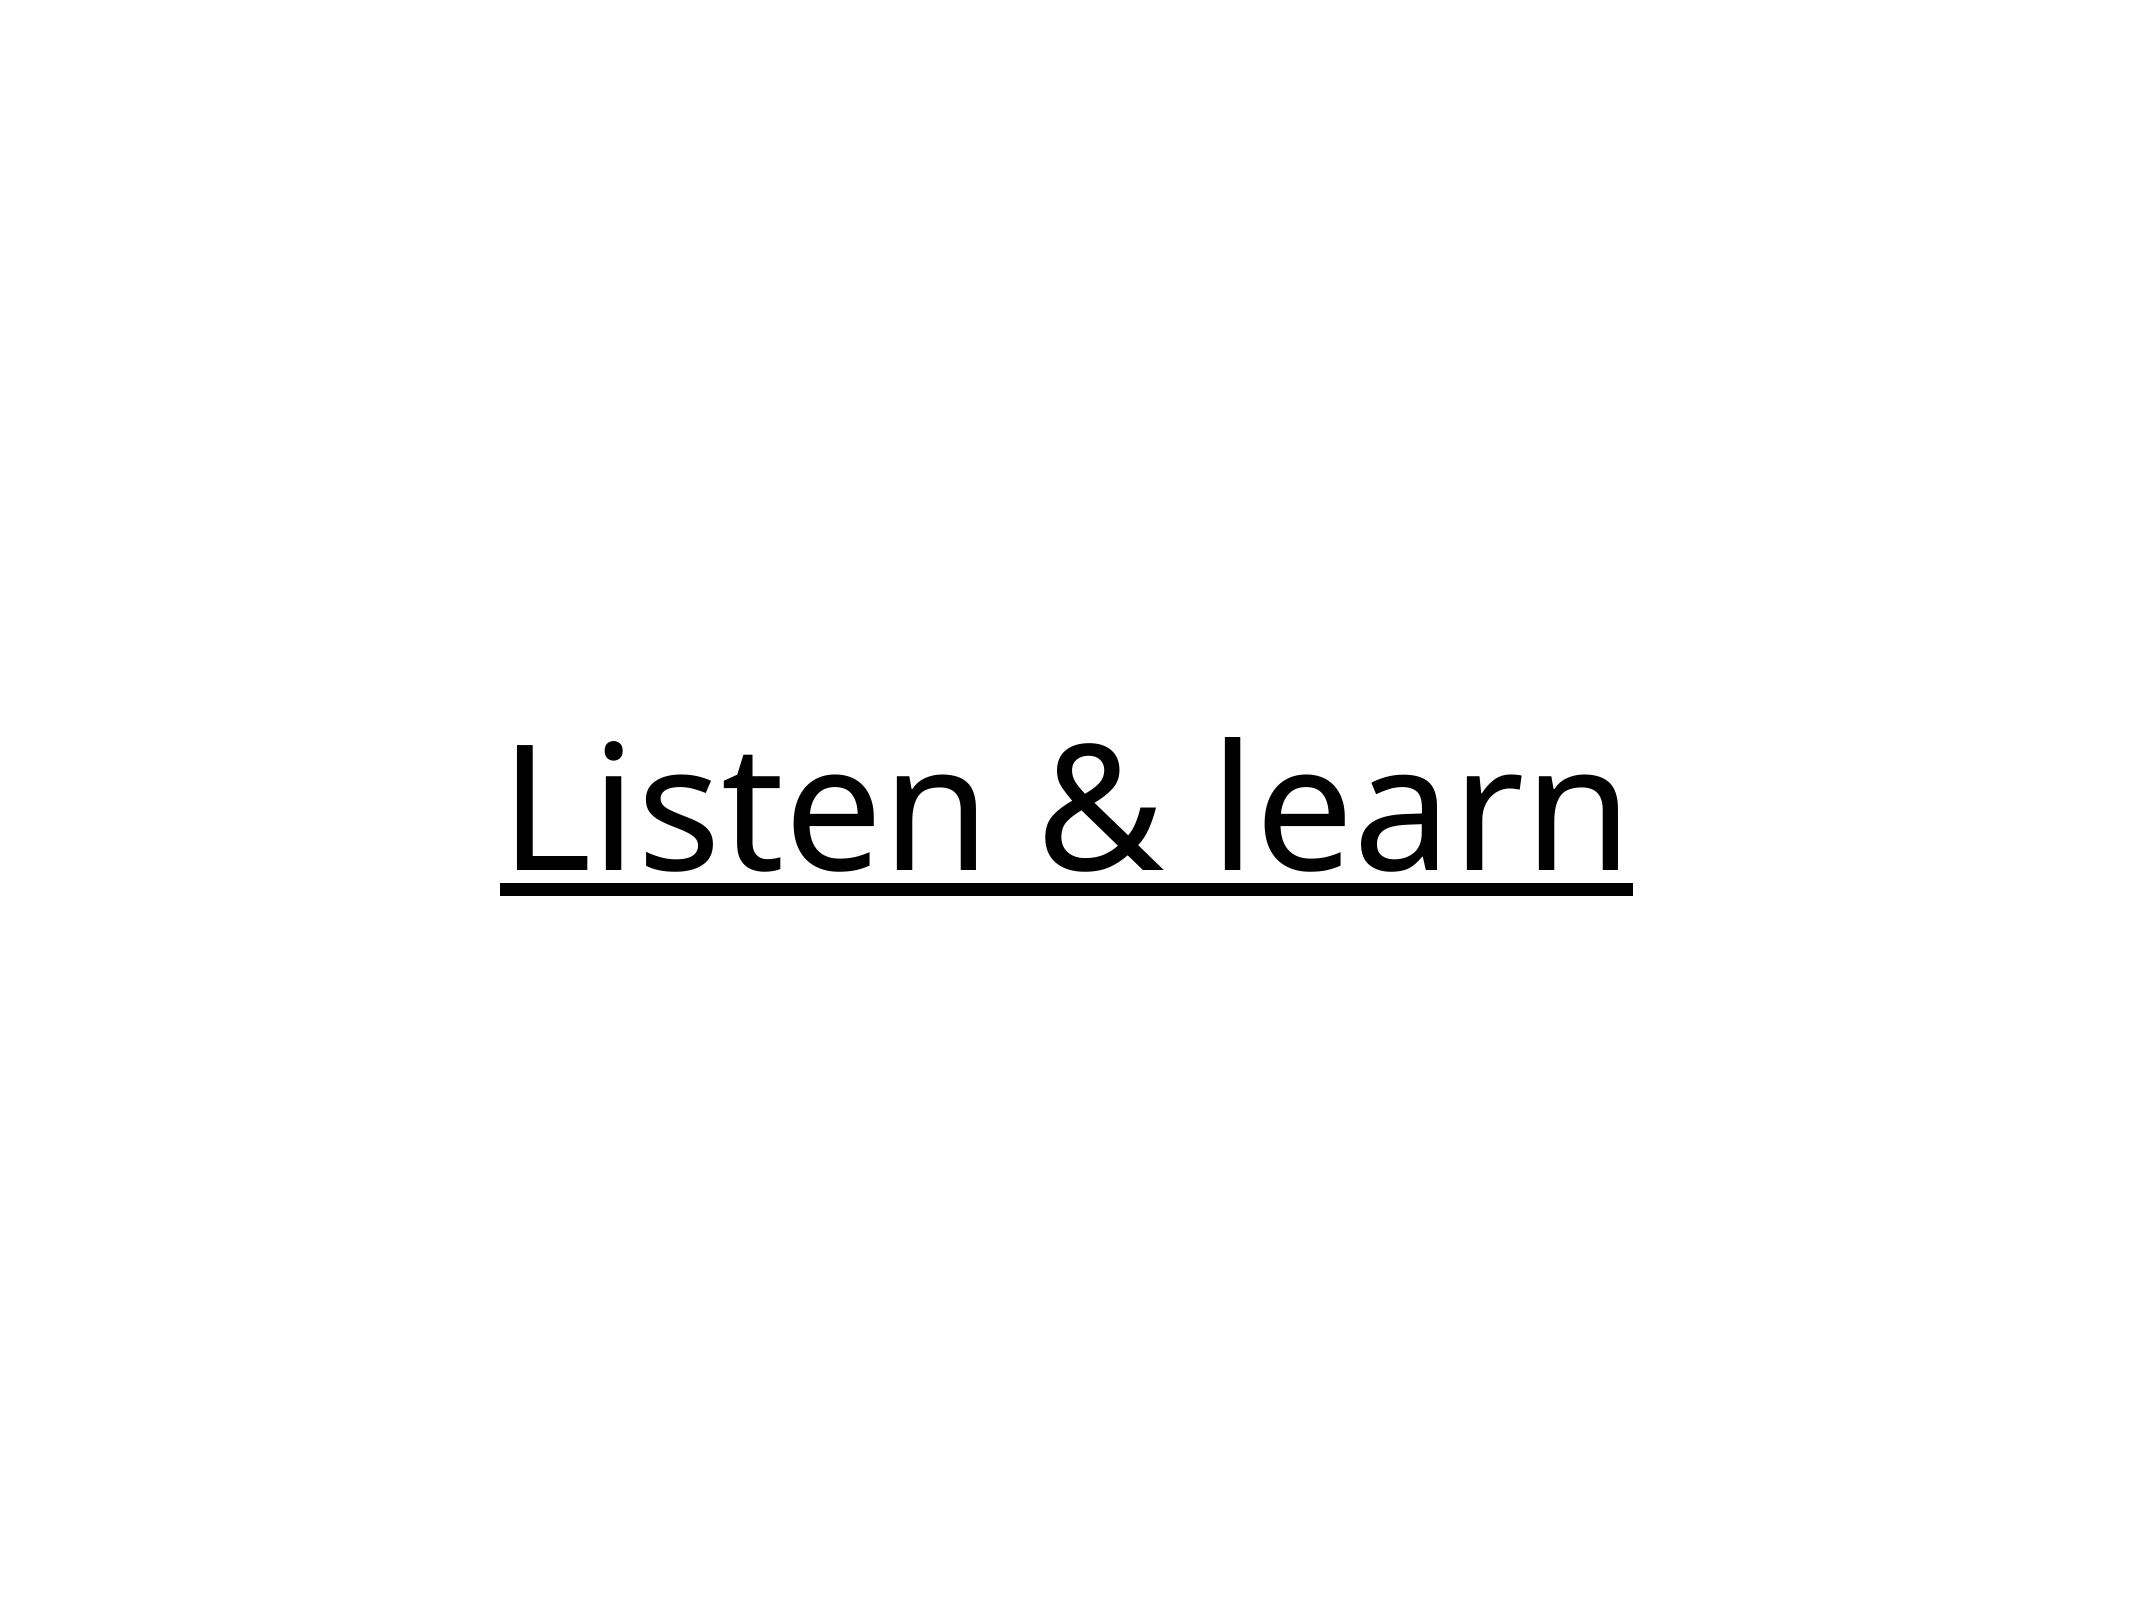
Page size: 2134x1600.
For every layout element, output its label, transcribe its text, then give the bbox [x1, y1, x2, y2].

title Listen & learn [208, 487, 1925, 1113]
